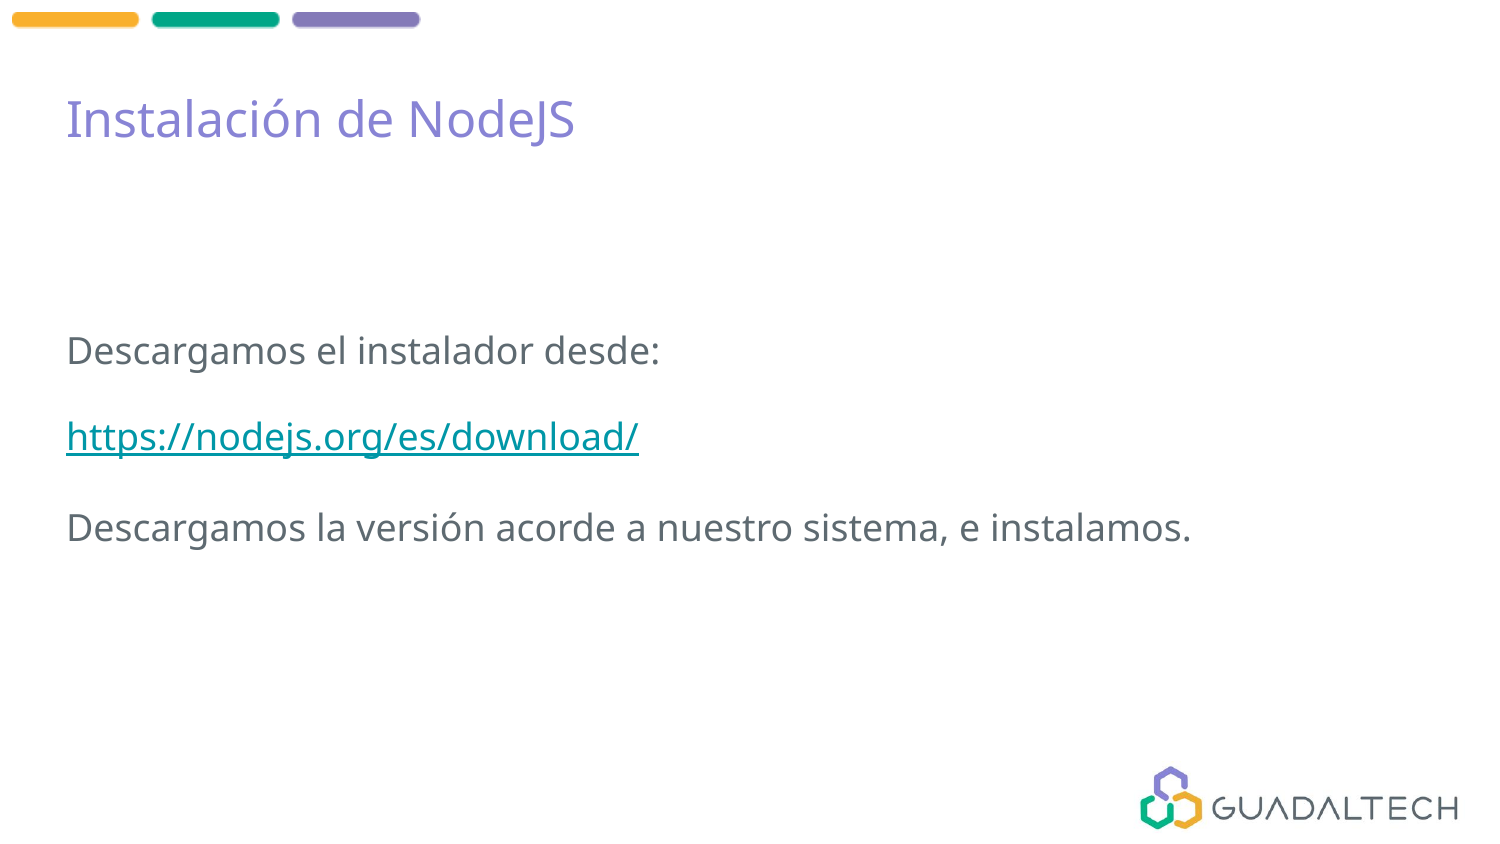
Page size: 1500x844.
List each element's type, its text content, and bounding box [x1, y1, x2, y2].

list Descargamos el instalador desde: https://nodejs.org/es/download/ Descargamos la versión acorde a nuestro sistema, e instalamos. [51, 226, 1449, 787]
title Instalación de NodeJS [51, 72, 1449, 167]
picture [1124, 761, 1473, 834]
picture [12, 12, 421, 29]
